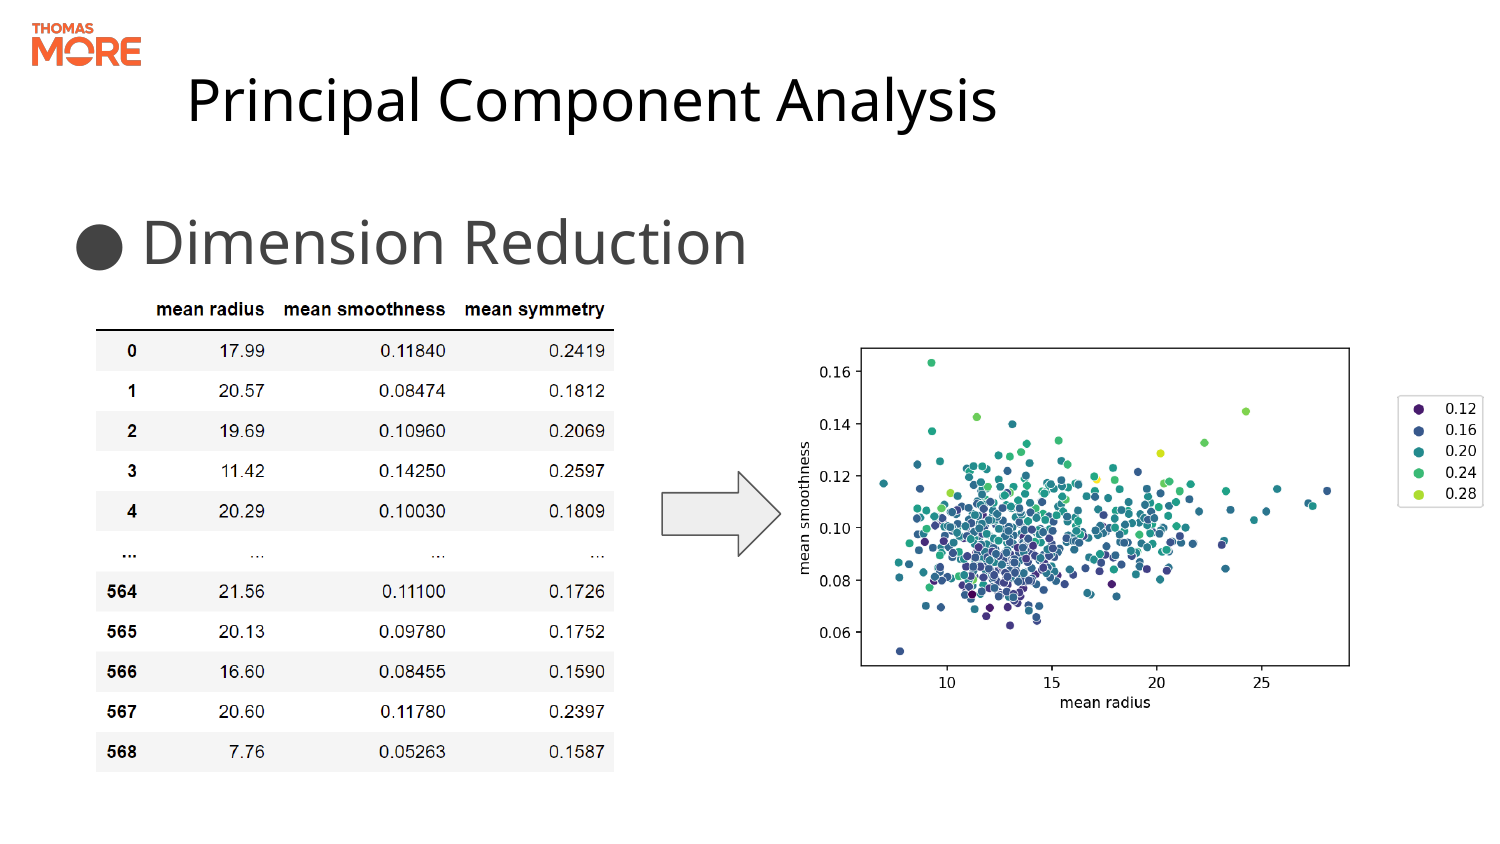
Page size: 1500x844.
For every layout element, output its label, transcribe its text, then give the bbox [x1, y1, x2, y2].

picture [89, 278, 624, 780]
list Dimension Reduction [51, 189, 1476, 750]
picture [22, 13, 151, 76]
picture [788, 338, 1493, 720]
text_box [662, 471, 781, 557]
title Principal Component Analysis [171, 48, 1449, 143]
